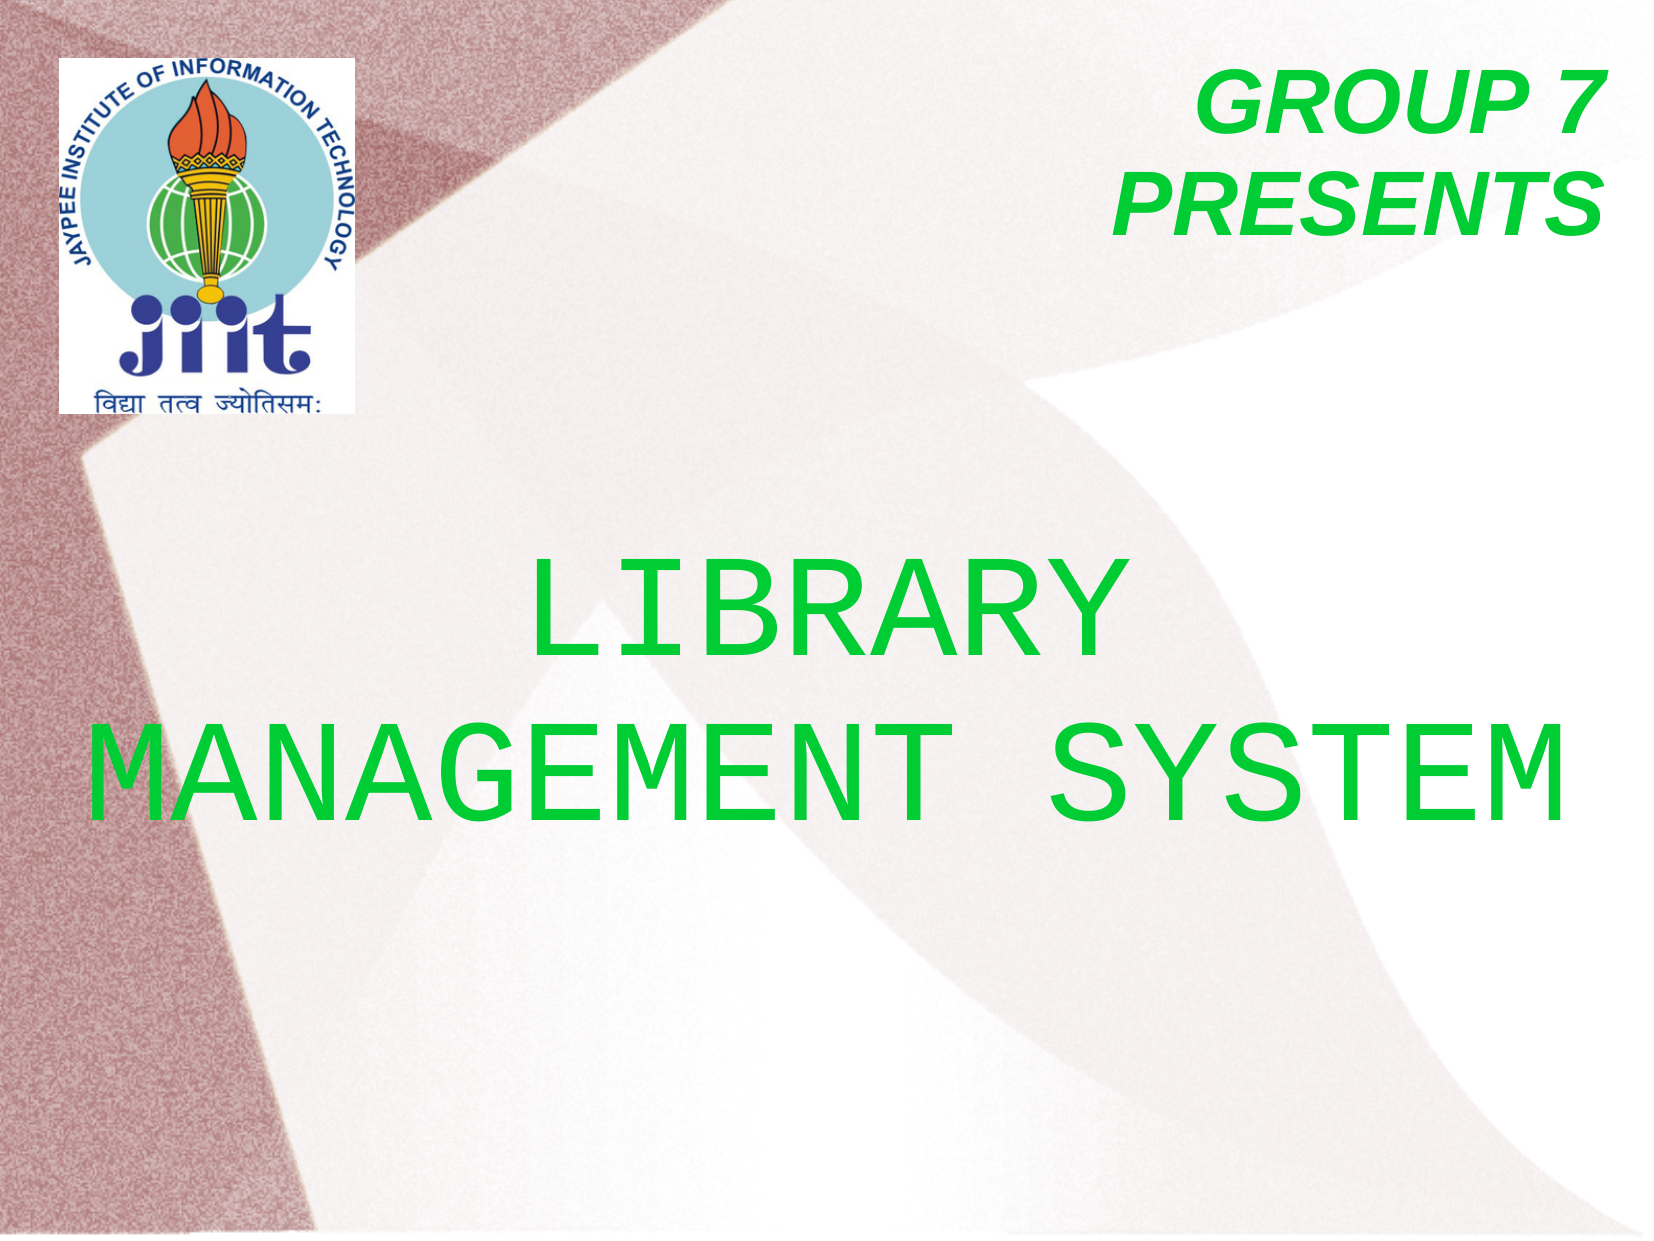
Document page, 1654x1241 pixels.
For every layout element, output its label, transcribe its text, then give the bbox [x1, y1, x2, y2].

picture [0, 0, 1654, 1241]
subtitle LIBRARY MANAGEMENT SYSTEM [82, 290, 1571, 1109]
title GROUP 7 PRESENTS [596, 49, 1607, 257]
